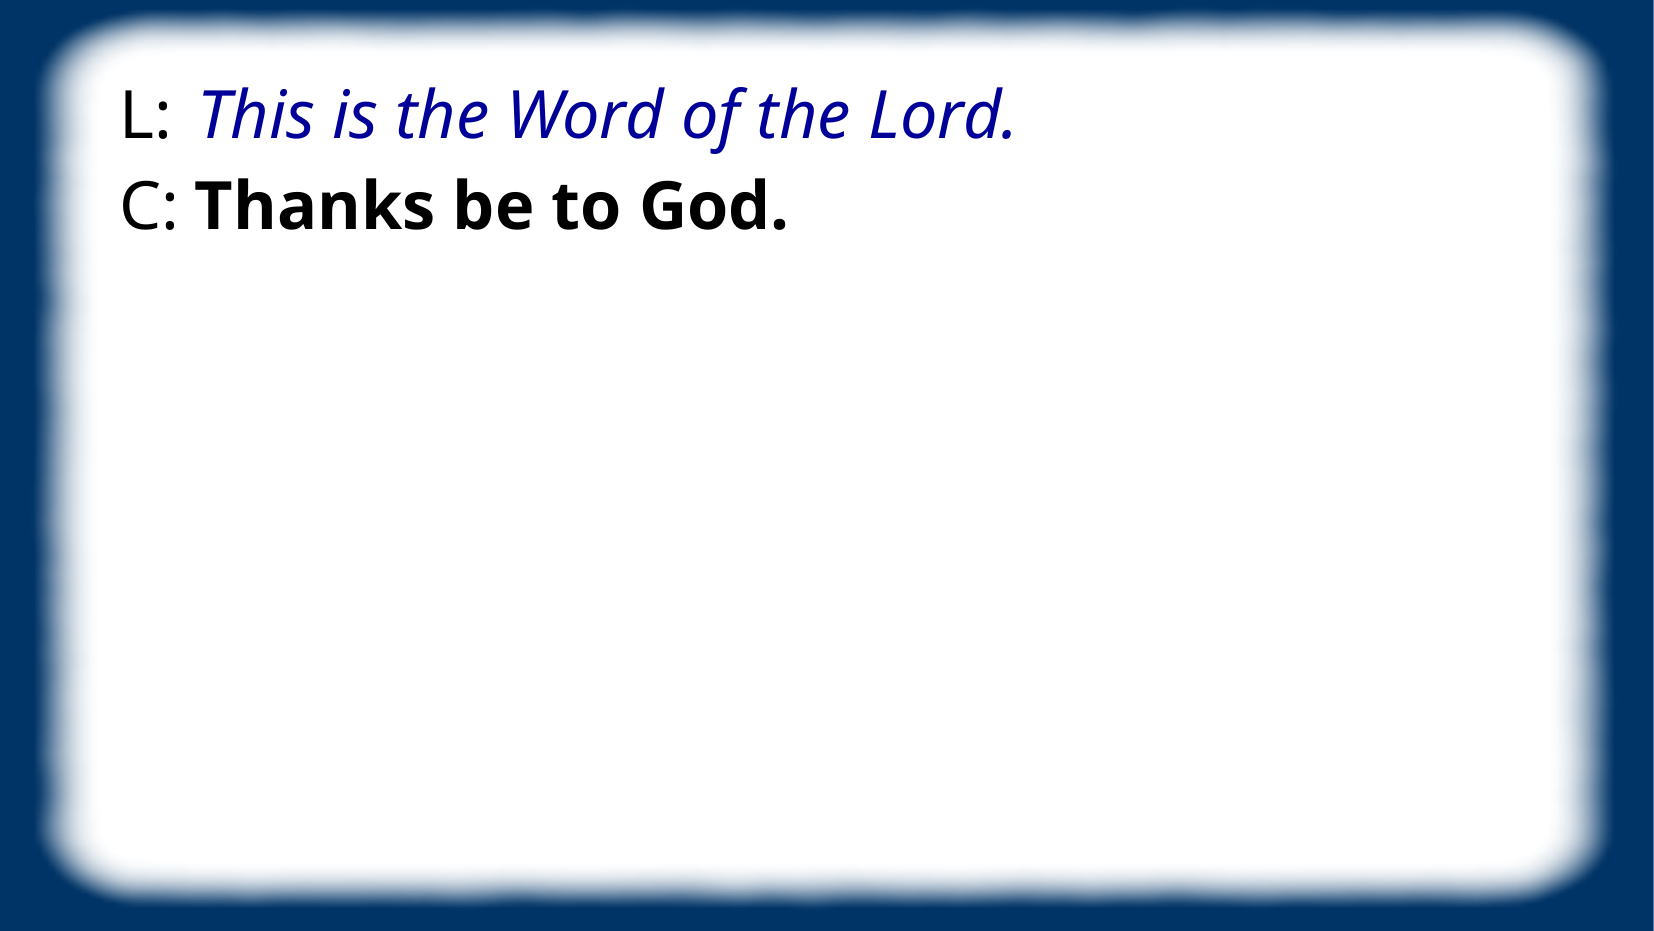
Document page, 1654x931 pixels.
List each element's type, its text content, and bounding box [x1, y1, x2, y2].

text_box L: This is the Word of the Lord. C: Thanks be to God. [105, 60, 1576, 256]
picture [0, 0, 1654, 931]
